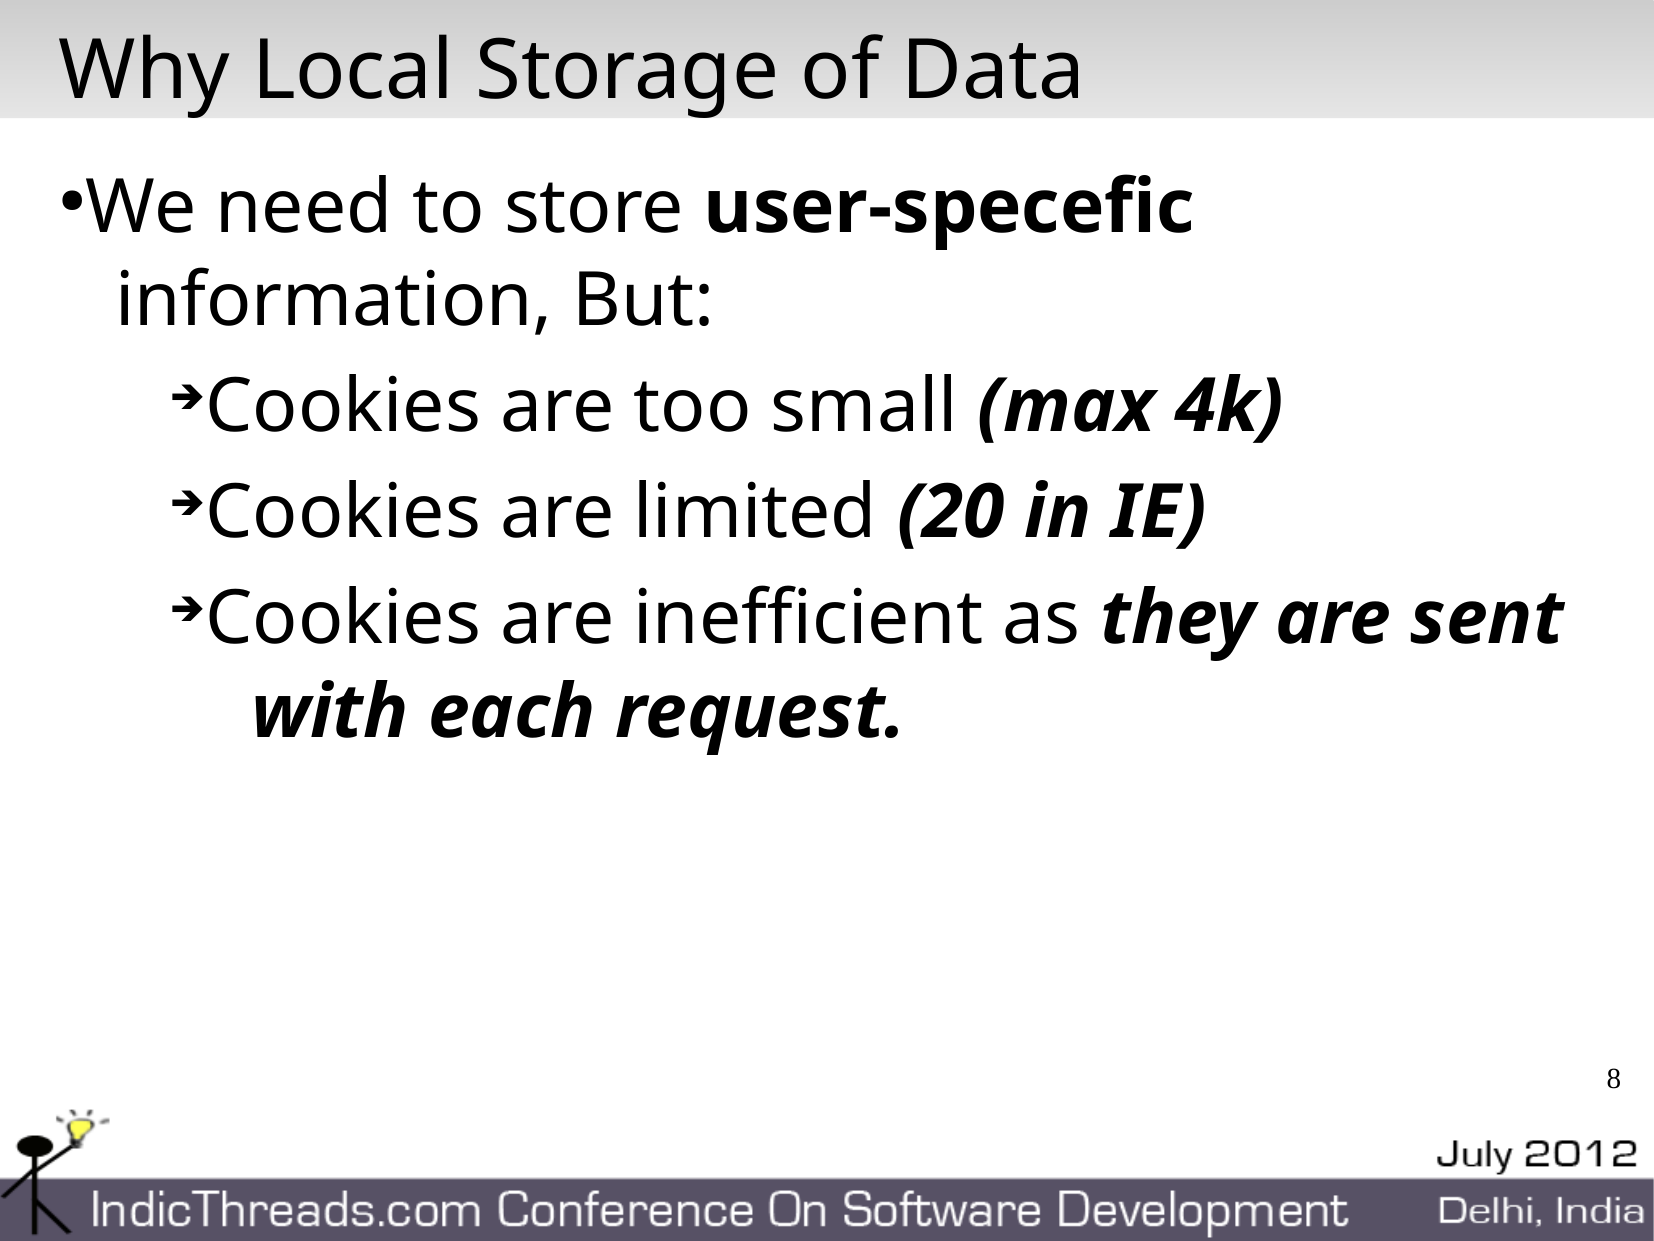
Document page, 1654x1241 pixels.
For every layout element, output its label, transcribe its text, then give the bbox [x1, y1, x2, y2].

picture [0, 118, 1654, 1241]
title Why Local Storage of Data [59, 11, 1592, 116]
list We need to store user-specefic information, But: Cookies are too small (max 4k) Cookies are limited (20 in IE) Cookies are inefficient as they are sent with each request. [59, 153, 1592, 973]
